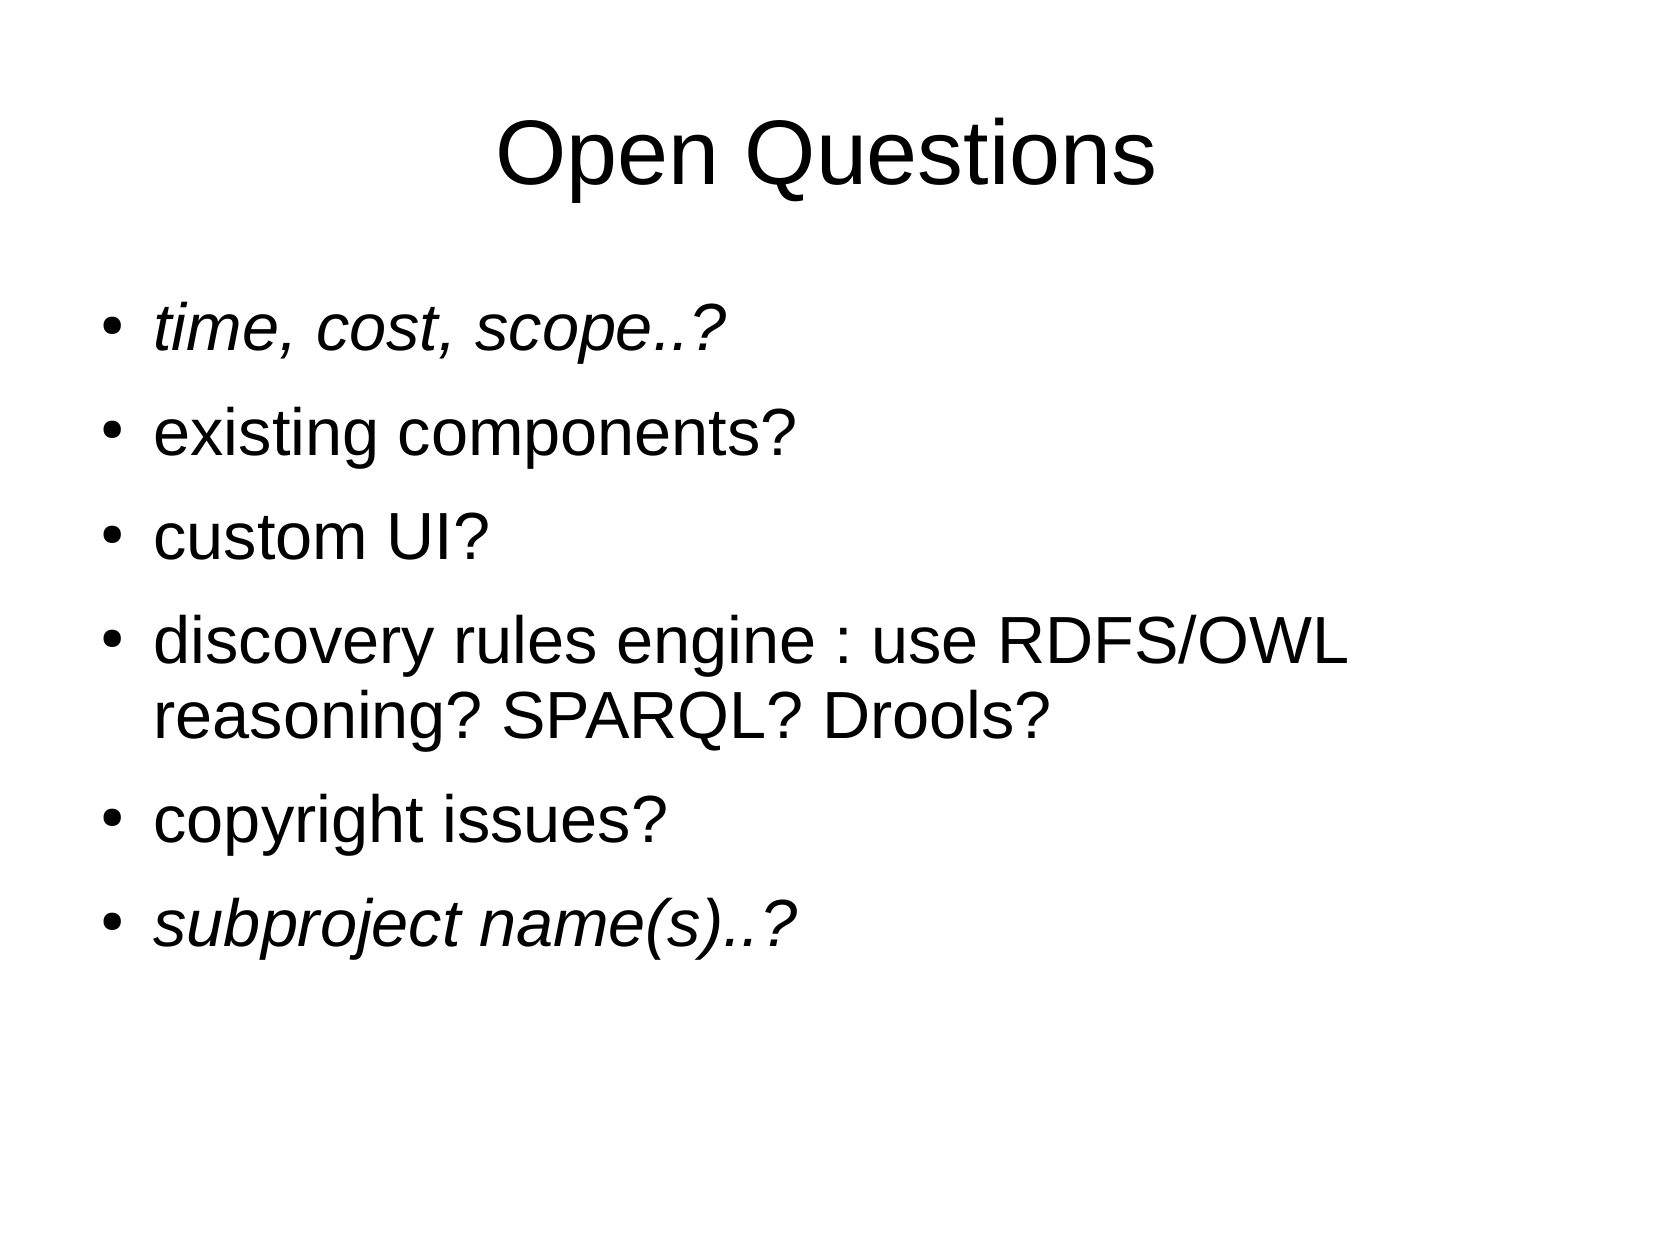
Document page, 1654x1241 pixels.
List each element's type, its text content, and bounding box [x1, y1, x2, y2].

title Open Questions [82, 49, 1571, 257]
list time, cost, scope..? existing components? custom UI? discovery rules engine : use RDFS/OWL reasoning? SPARQL? Drools? copyright issues? subproject name(s)..? [82, 290, 1571, 1010]
